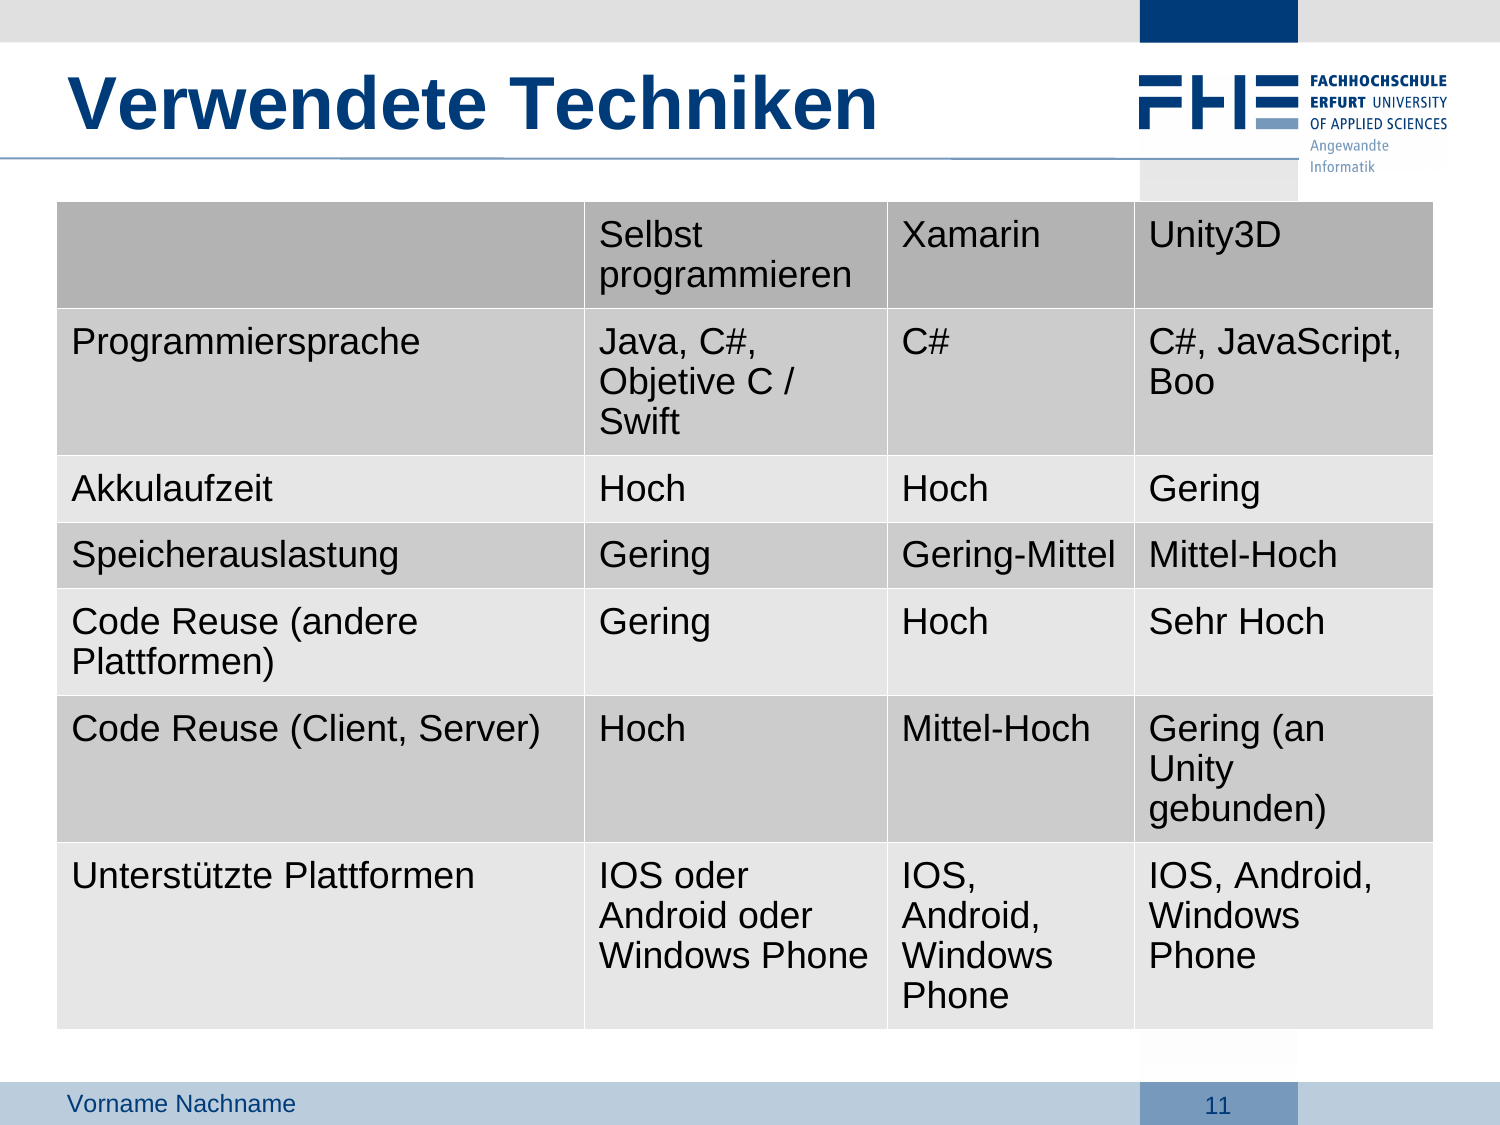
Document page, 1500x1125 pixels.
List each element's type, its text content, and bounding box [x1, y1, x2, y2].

table_cell Hoch [888, 456, 1134, 522]
table_cell Speicherauslastung [57, 523, 584, 588]
table_cell Code Reuse (Client, Server) [57, 696, 584, 842]
table_cell C# [888, 309, 1134, 455]
table_cell C#, JavaScript, Boo [1135, 309, 1433, 455]
table_cell Mittel-Hoch [1135, 523, 1433, 588]
table_cell IOS oder Android oder Windows Phone [585, 843, 887, 1029]
table_cell IOS, Android, Windows Phone [888, 843, 1134, 1029]
table_header Unity3D [1135, 202, 1433, 308]
table_cell Unterstützte Plattformen [57, 843, 584, 1029]
table_cell Gering [1135, 456, 1433, 522]
table_cell Gering [585, 589, 887, 695]
table_cell IOS, Android, Windows Phone [1135, 843, 1433, 1029]
table_cell Java, C#, Objetive C / Swift [585, 309, 887, 455]
table_cell Programmiersprache [57, 309, 584, 455]
table_cell Hoch [888, 589, 1134, 695]
title Verwendete Techniken [53, 47, 1140, 153]
table_cell Code Reuse (andere Plattformen) [57, 589, 584, 695]
table_cell Mittel-Hoch [888, 696, 1134, 842]
table_cell Akkulaufzeit [57, 456, 584, 522]
table_cell Sehr Hoch [1135, 589, 1433, 695]
table_cell Gering-Mittel [888, 523, 1134, 588]
table_cell Gering [585, 523, 887, 588]
table_cell Hoch [585, 456, 887, 522]
table_header Xamarin [888, 202, 1134, 308]
picture [1139, 75, 1447, 172]
table_cell Gering (an Unity gebunden) [1135, 696, 1433, 842]
table_cell Hoch [585, 696, 887, 842]
table_header Selbst programmieren [585, 202, 887, 308]
table_header [57, 202, 584, 308]
